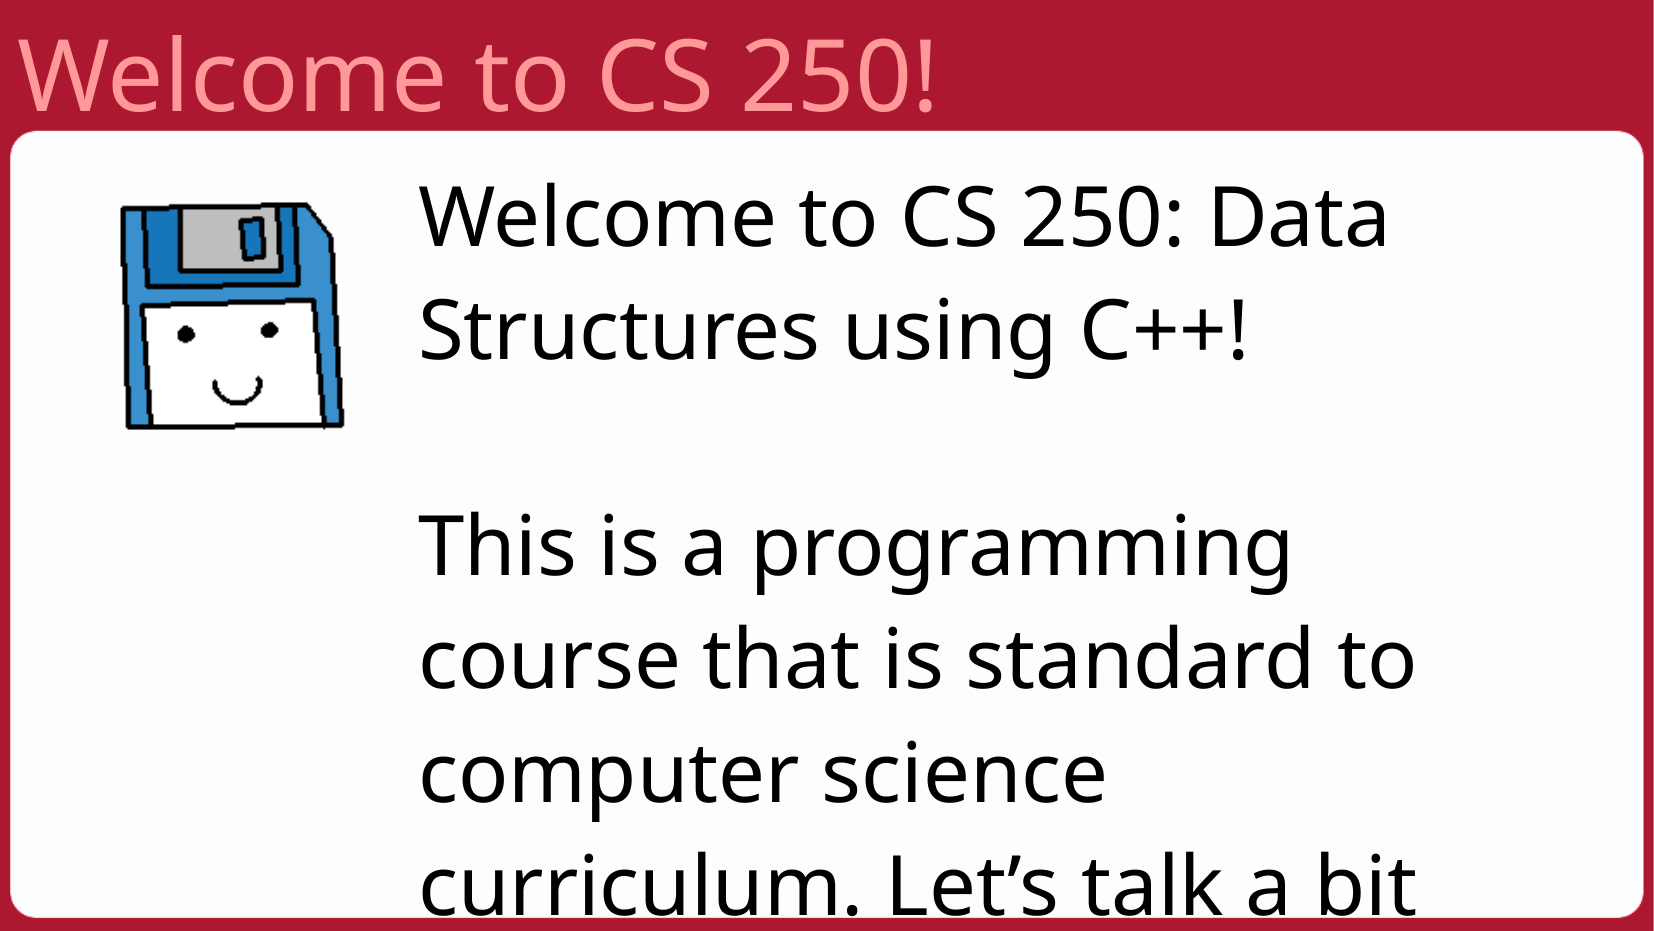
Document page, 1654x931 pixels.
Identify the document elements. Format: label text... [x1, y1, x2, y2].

title Welcome to CS 250! [17, 8, 1573, 136]
picture [0, 0, 1654, 931]
text_box Welcome to CS 250: Data Structures using C++! This is a programming course that is standard to computer science curriculum. Let’s talk a bit about what we will be doing this semester! [418, 157, 1577, 895]
